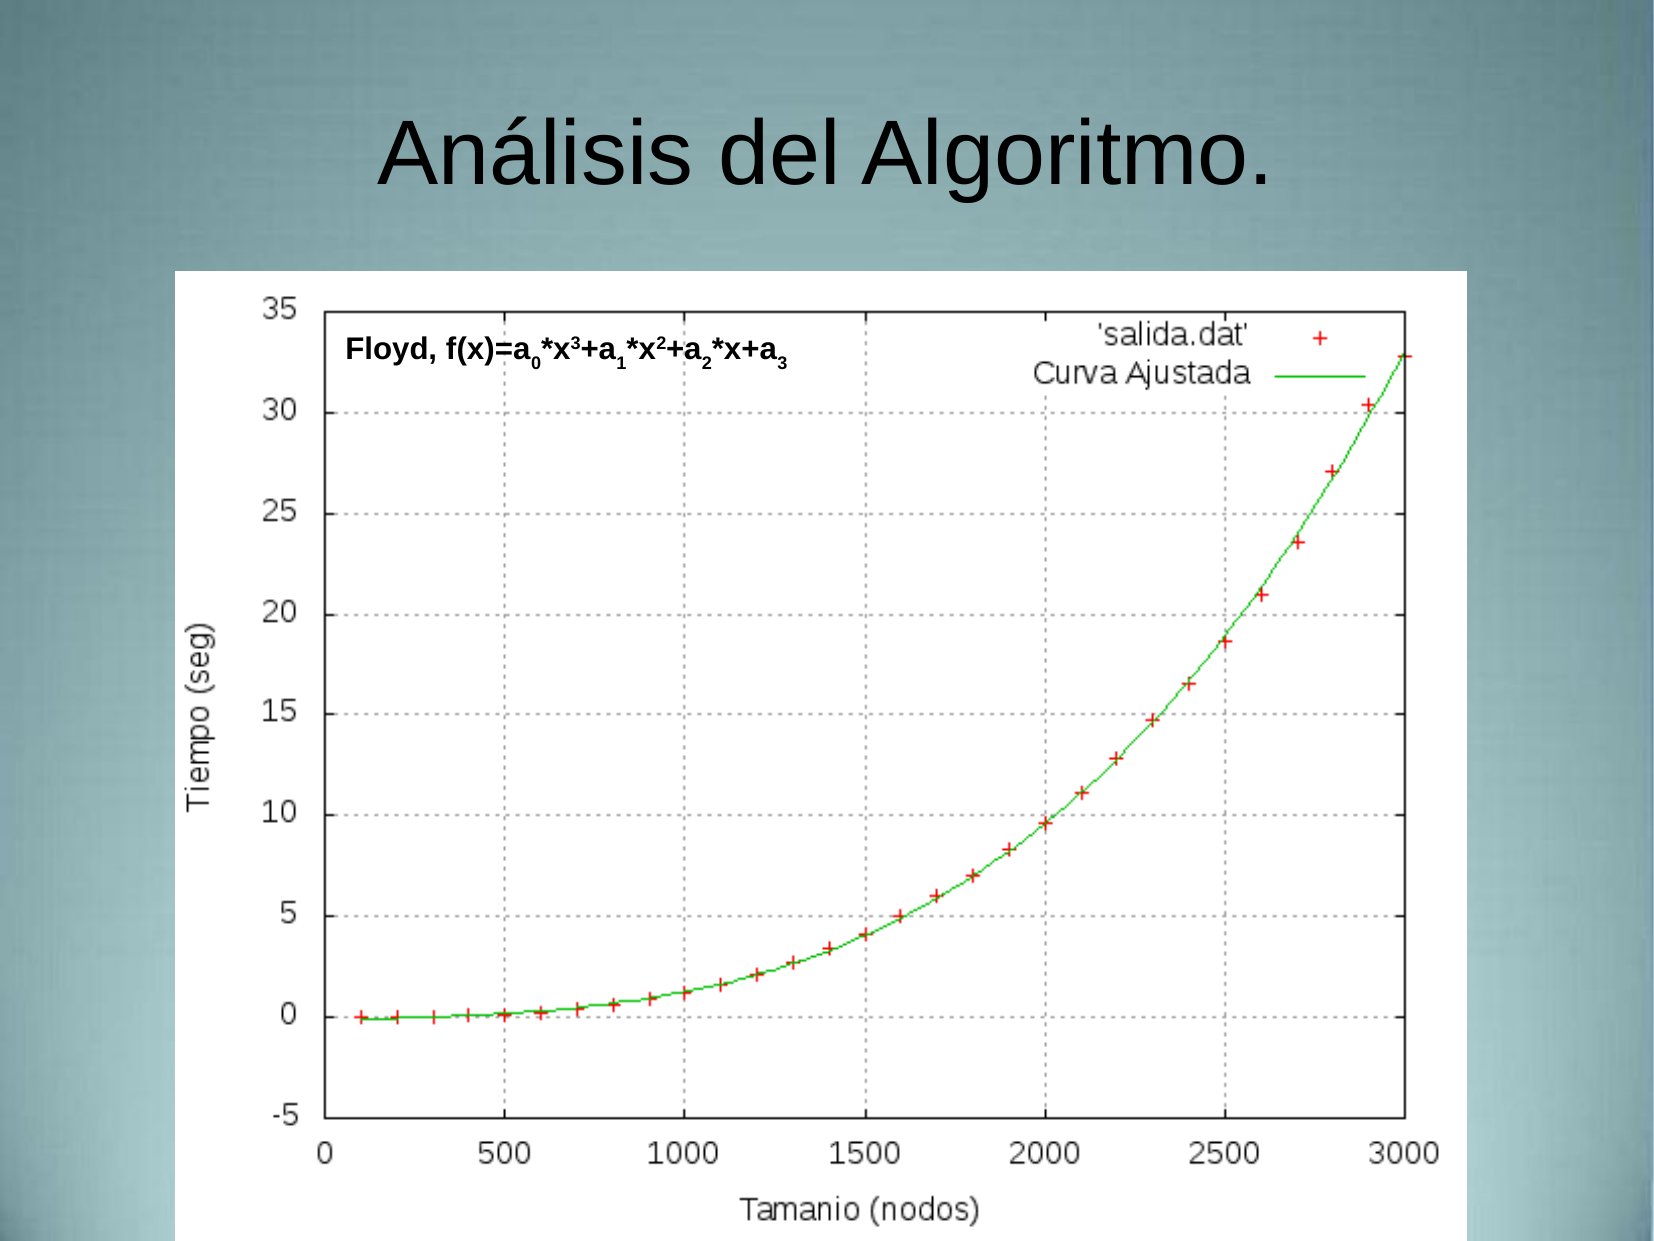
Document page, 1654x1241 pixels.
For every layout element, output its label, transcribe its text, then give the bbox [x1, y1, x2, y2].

title Análisis del Algoritmo. [82, 49, 1571, 257]
text_box Floyd, f(x)=a0*x3+a1*x2+a2*x+a3 [330, 324, 989, 383]
picture [0, 0, 1654, 1241]
